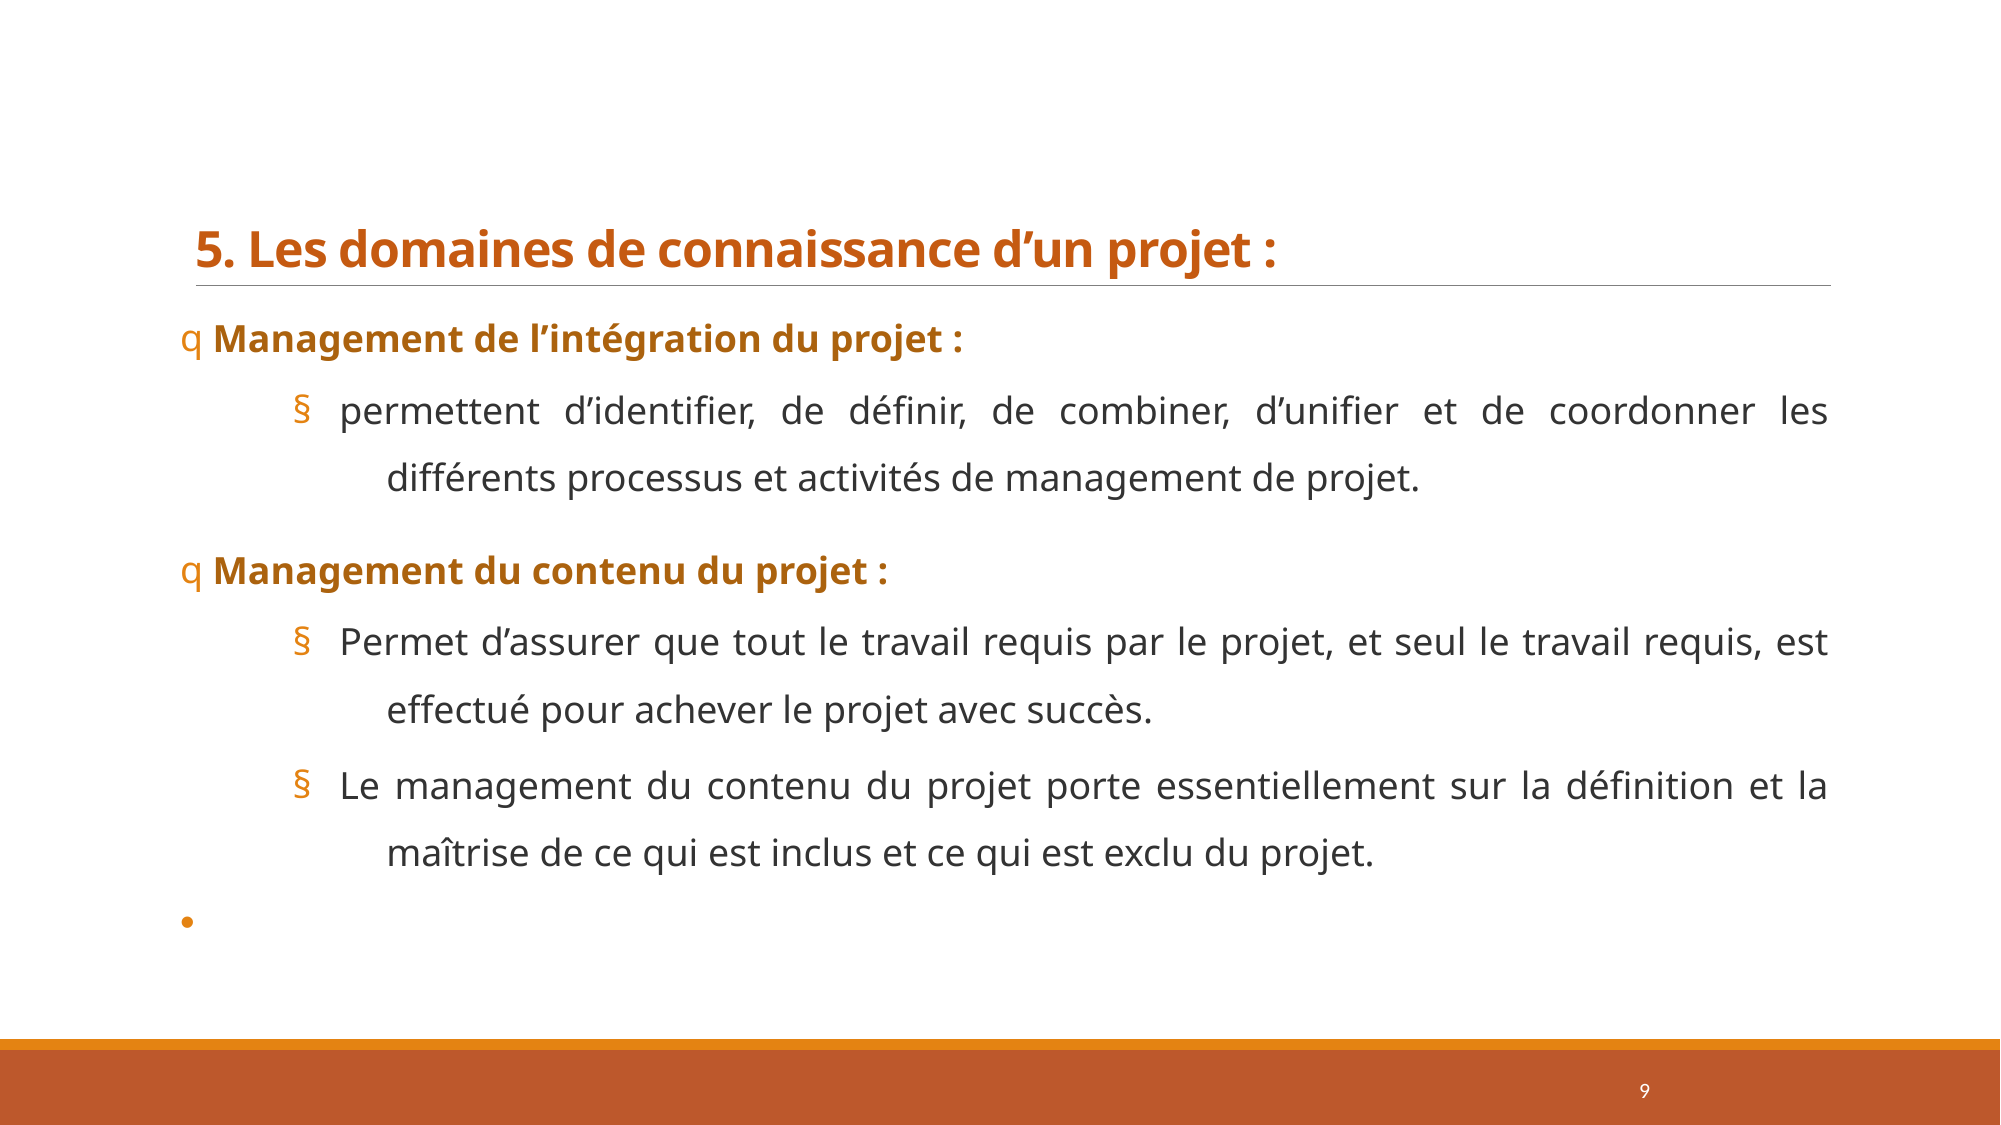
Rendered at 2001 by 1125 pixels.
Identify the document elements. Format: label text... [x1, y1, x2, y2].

title 5. Les domaines de connaissance d’un projet : [180, 47, 1831, 285]
text_box [1624, 1059, 1840, 1120]
list Management de l’intégration du projet : permettent d’identifier, de définir, de combiner, d’unifier et de coordonner les différents processus et activités de management de projet. Management du contenu du projet : Permet d’assurer que tout le travail requis par le projet, et seul le travail requis, est effectué pour achever le projet avec succès. Le management du contenu du projet porte essentiellement sur la définition et la maîtrise de ce qui est inclus et ce qui est exclu du projet. [180, 285, 1831, 1024]
